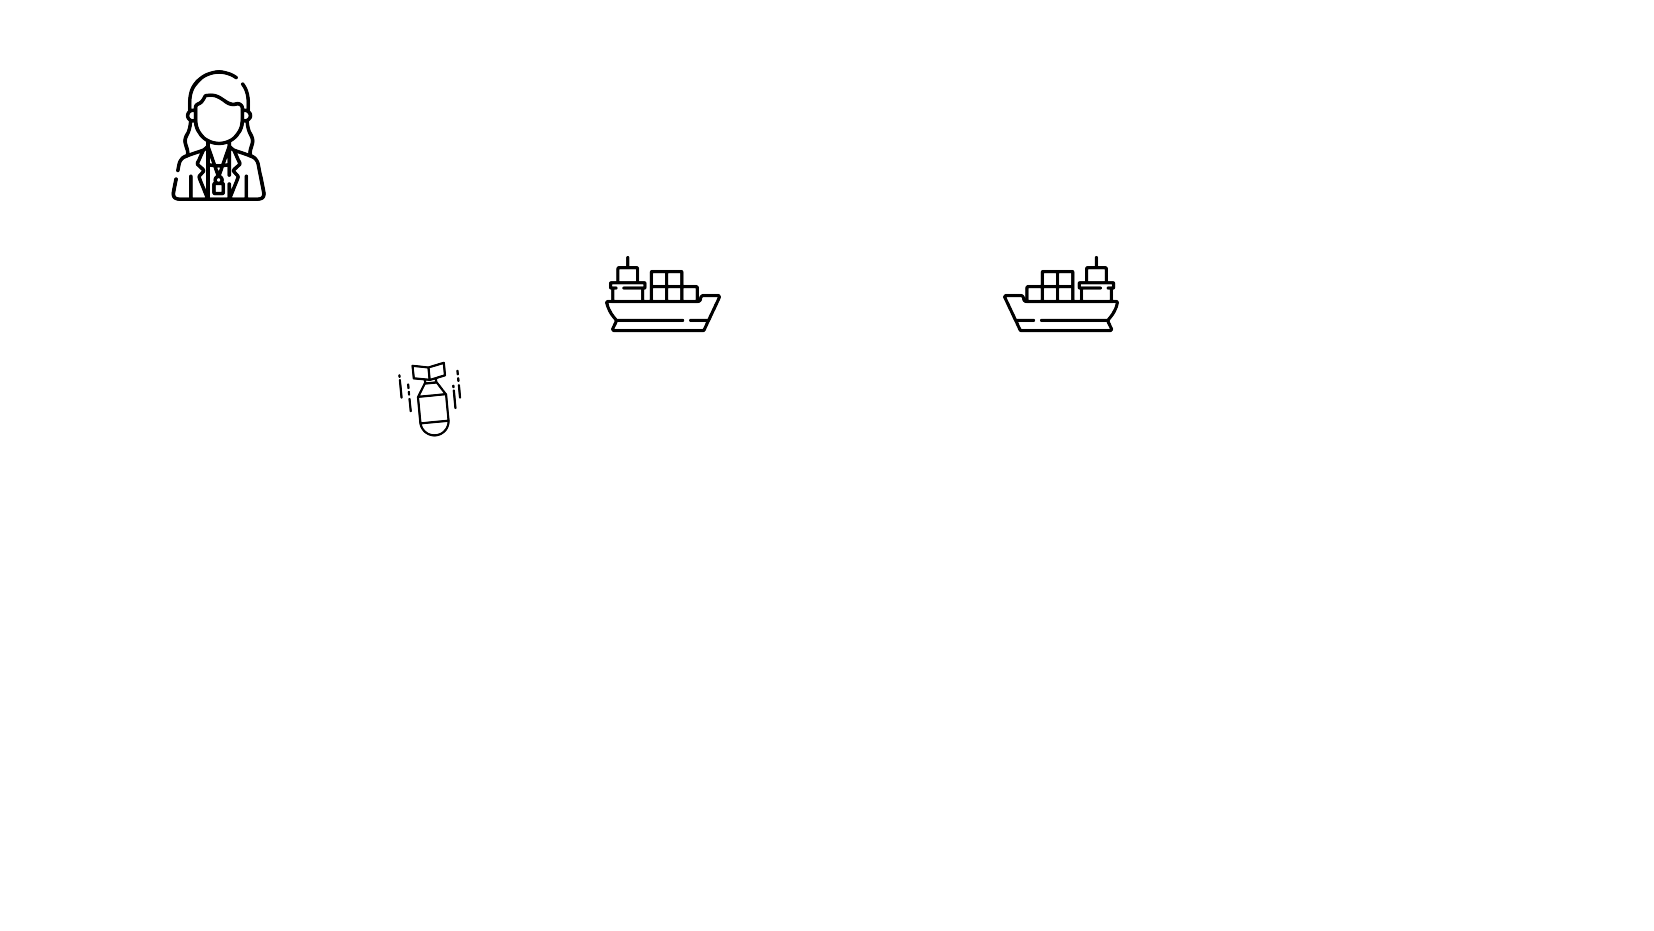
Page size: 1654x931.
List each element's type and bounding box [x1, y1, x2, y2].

picture [605, 236, 721, 352]
picture [1003, 236, 1119, 352]
picture [153, 70, 284, 201]
picture [376, 338, 485, 447]
